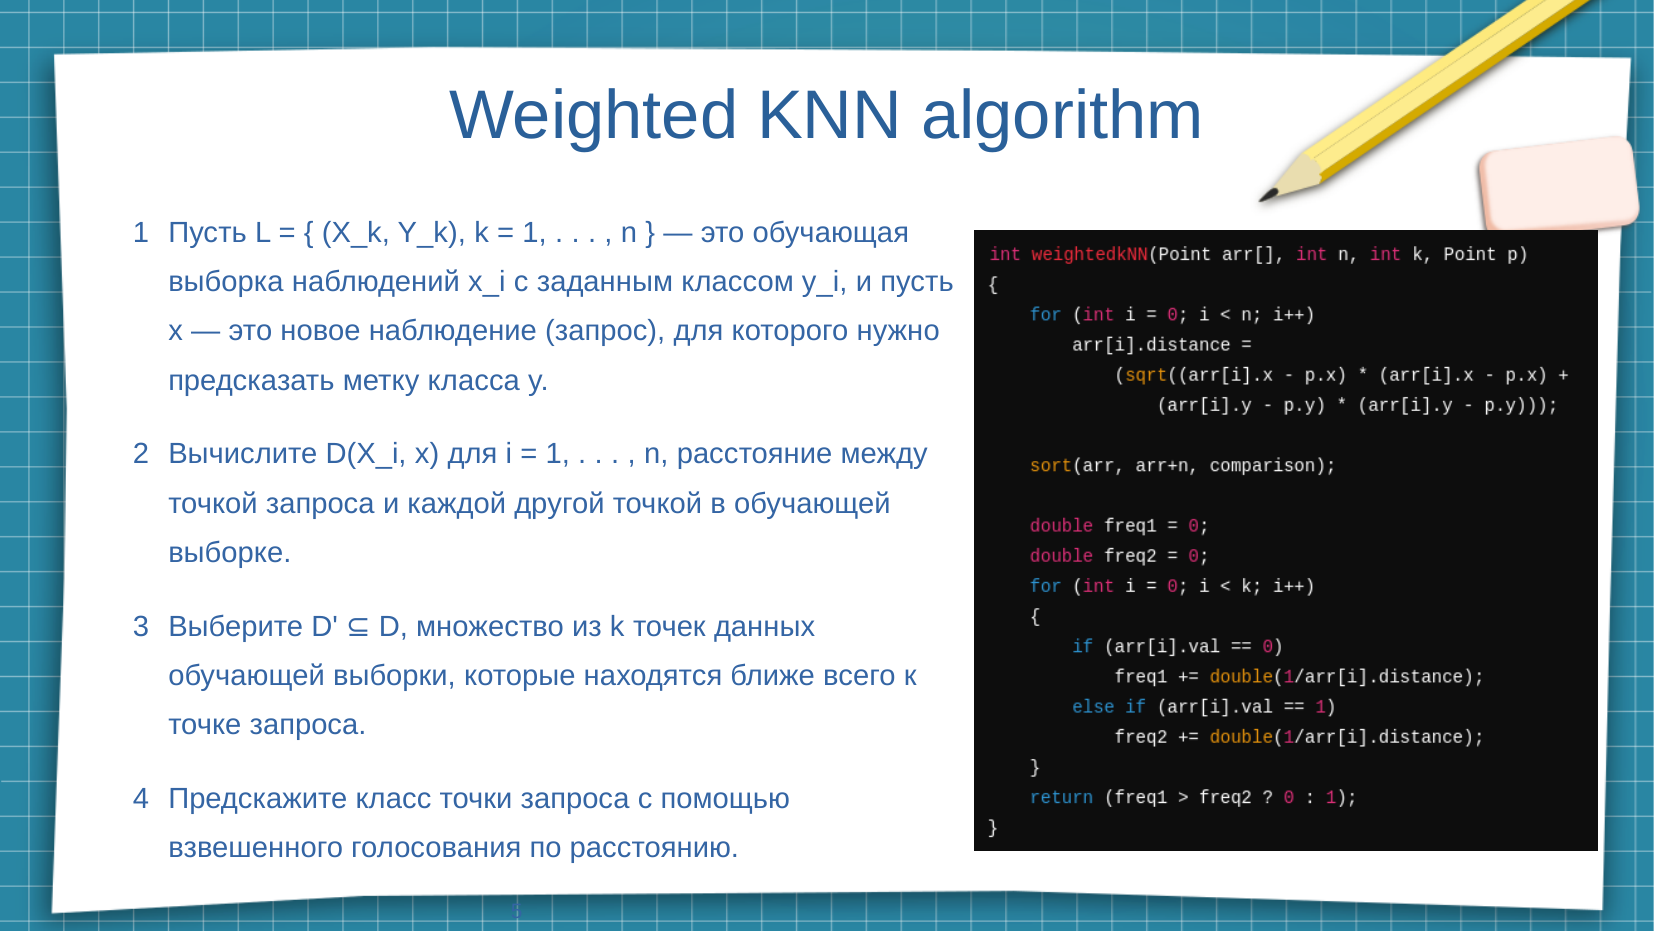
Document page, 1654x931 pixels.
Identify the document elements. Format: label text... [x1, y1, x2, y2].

picture [0, 0, 1654, 931]
text_box Пусть L = { (X_k, Y_k), k = 1, . . . , n } — это обучающая выборка наблюдений x_i с заданным классом y_i, и пусть x — это новое наблюдение (запрос), для которого нужно предсказать метку класса y. Вычислите D(X_i, x) для i = 1, . . . , n, расстояние между точкой запроса и каждой другой точкой в обучающей выборке. Выберите D' ⊆ D, множество из k точек данных обучающей выборки, которые находятся ближе всего к точке запроса. Предскажите класс точки запроса с помощью взвешенного голосования по расстоянию. [118, 192, 975, 783]
title Weighted KNN algorithm [82, 37, 1571, 193]
